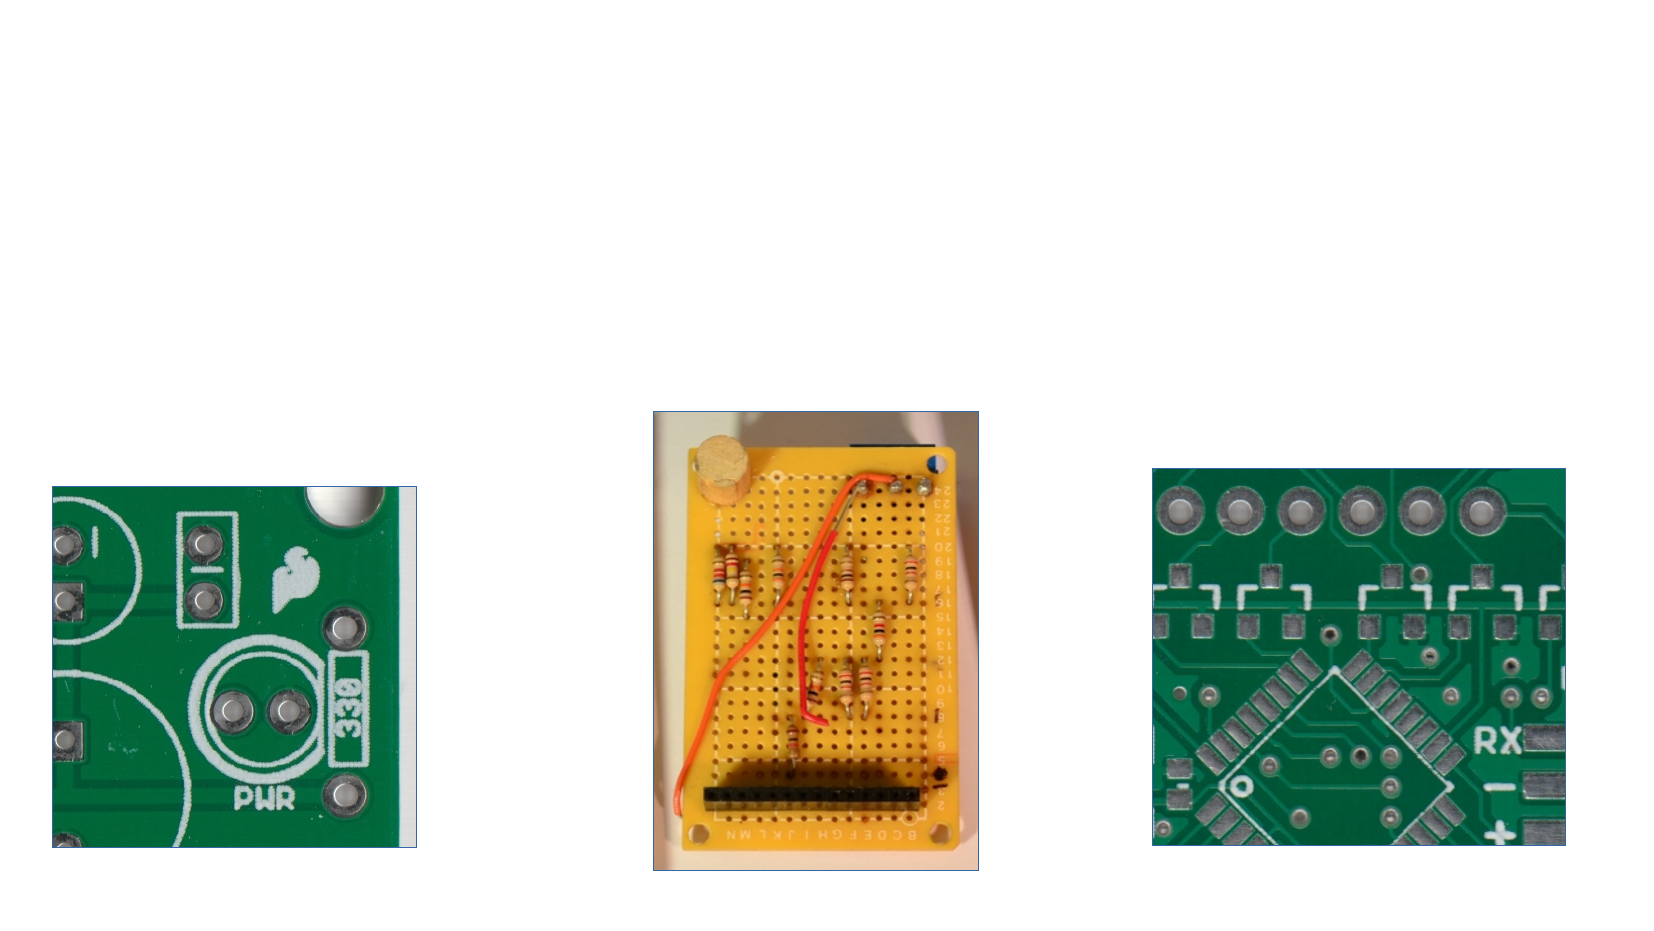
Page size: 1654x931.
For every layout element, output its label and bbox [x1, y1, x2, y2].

picture [1152, 468, 1566, 846]
picture [52, 486, 417, 848]
picture [653, 411, 979, 871]
